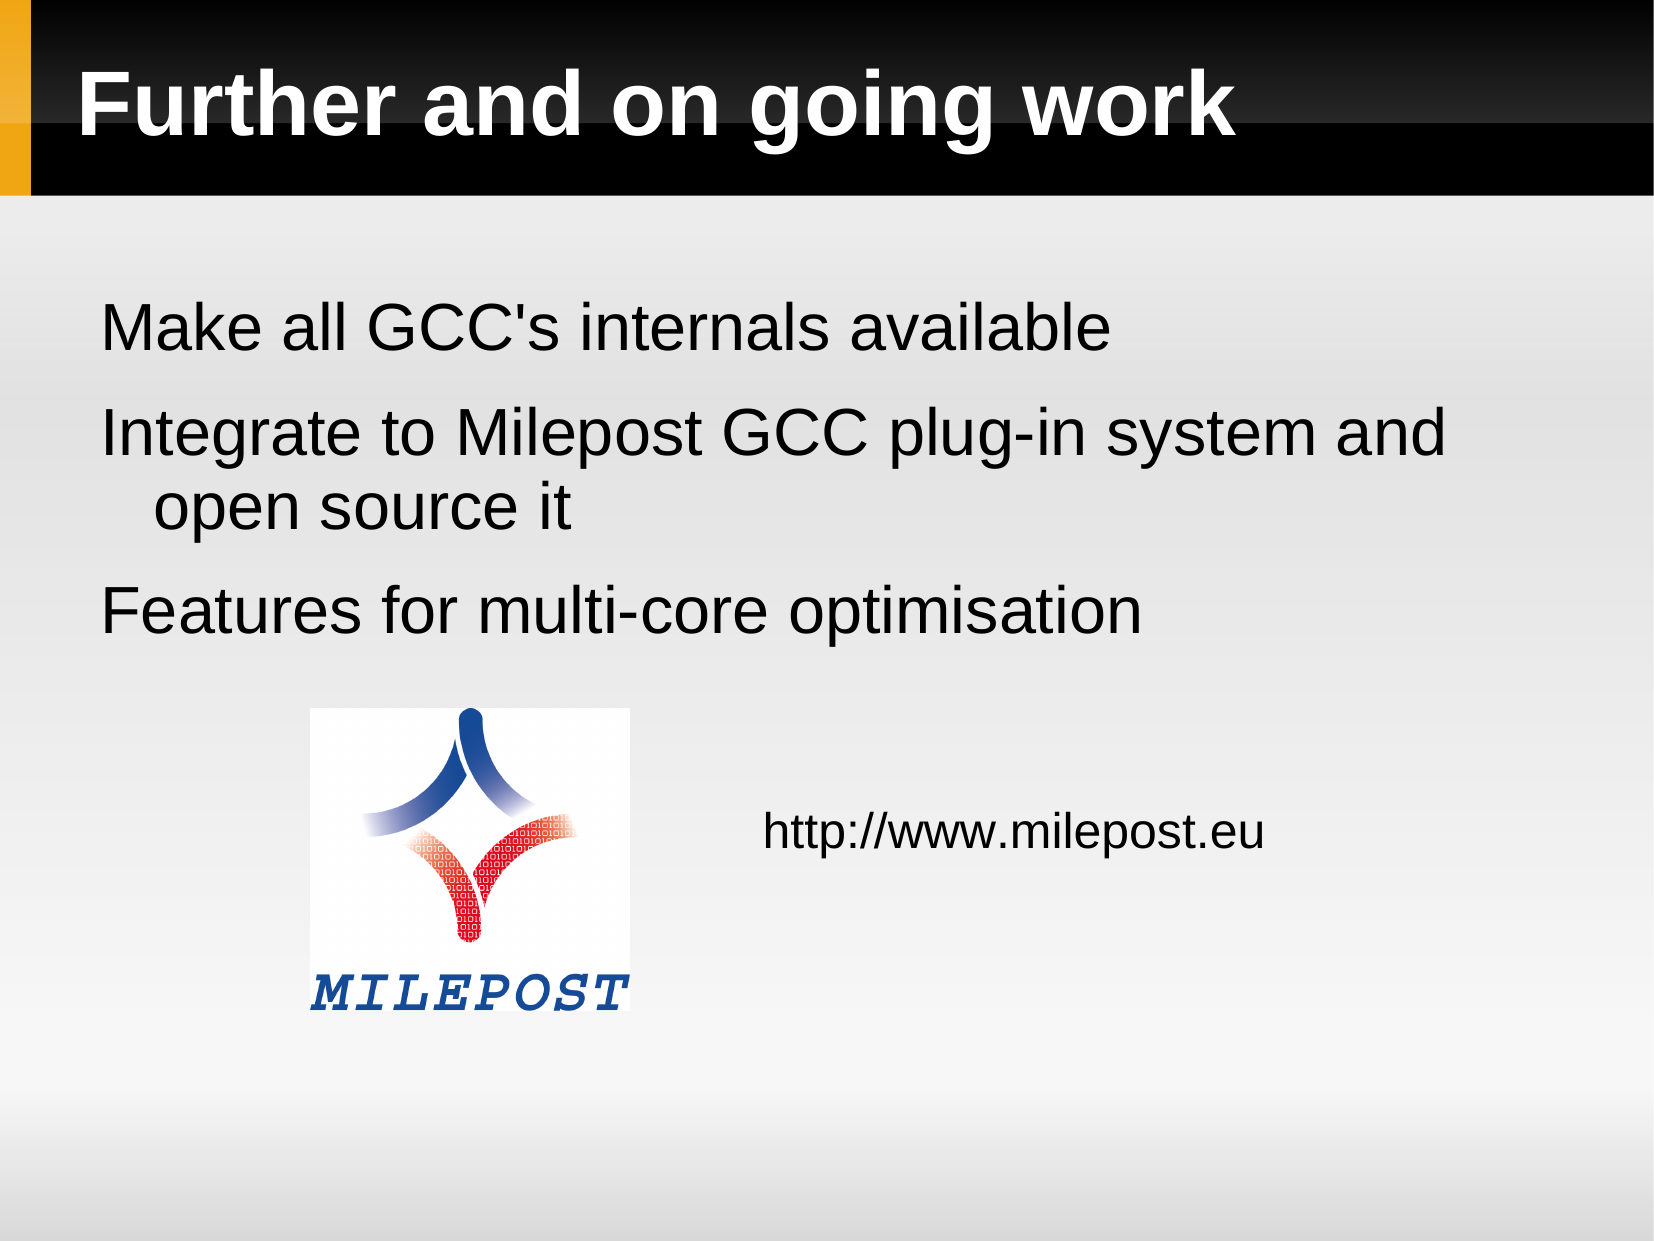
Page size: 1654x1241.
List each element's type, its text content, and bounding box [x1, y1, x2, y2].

text_box http://www.milepost.eu [747, 795, 1300, 867]
title Further and on going work [76, 7, 1565, 200]
picture [0, 0, 1654, 1241]
list Make all GCC's internals available Integrate to Milepost GCC plug-in system and open source it Features for multi-core optimisation [82, 290, 1571, 1094]
